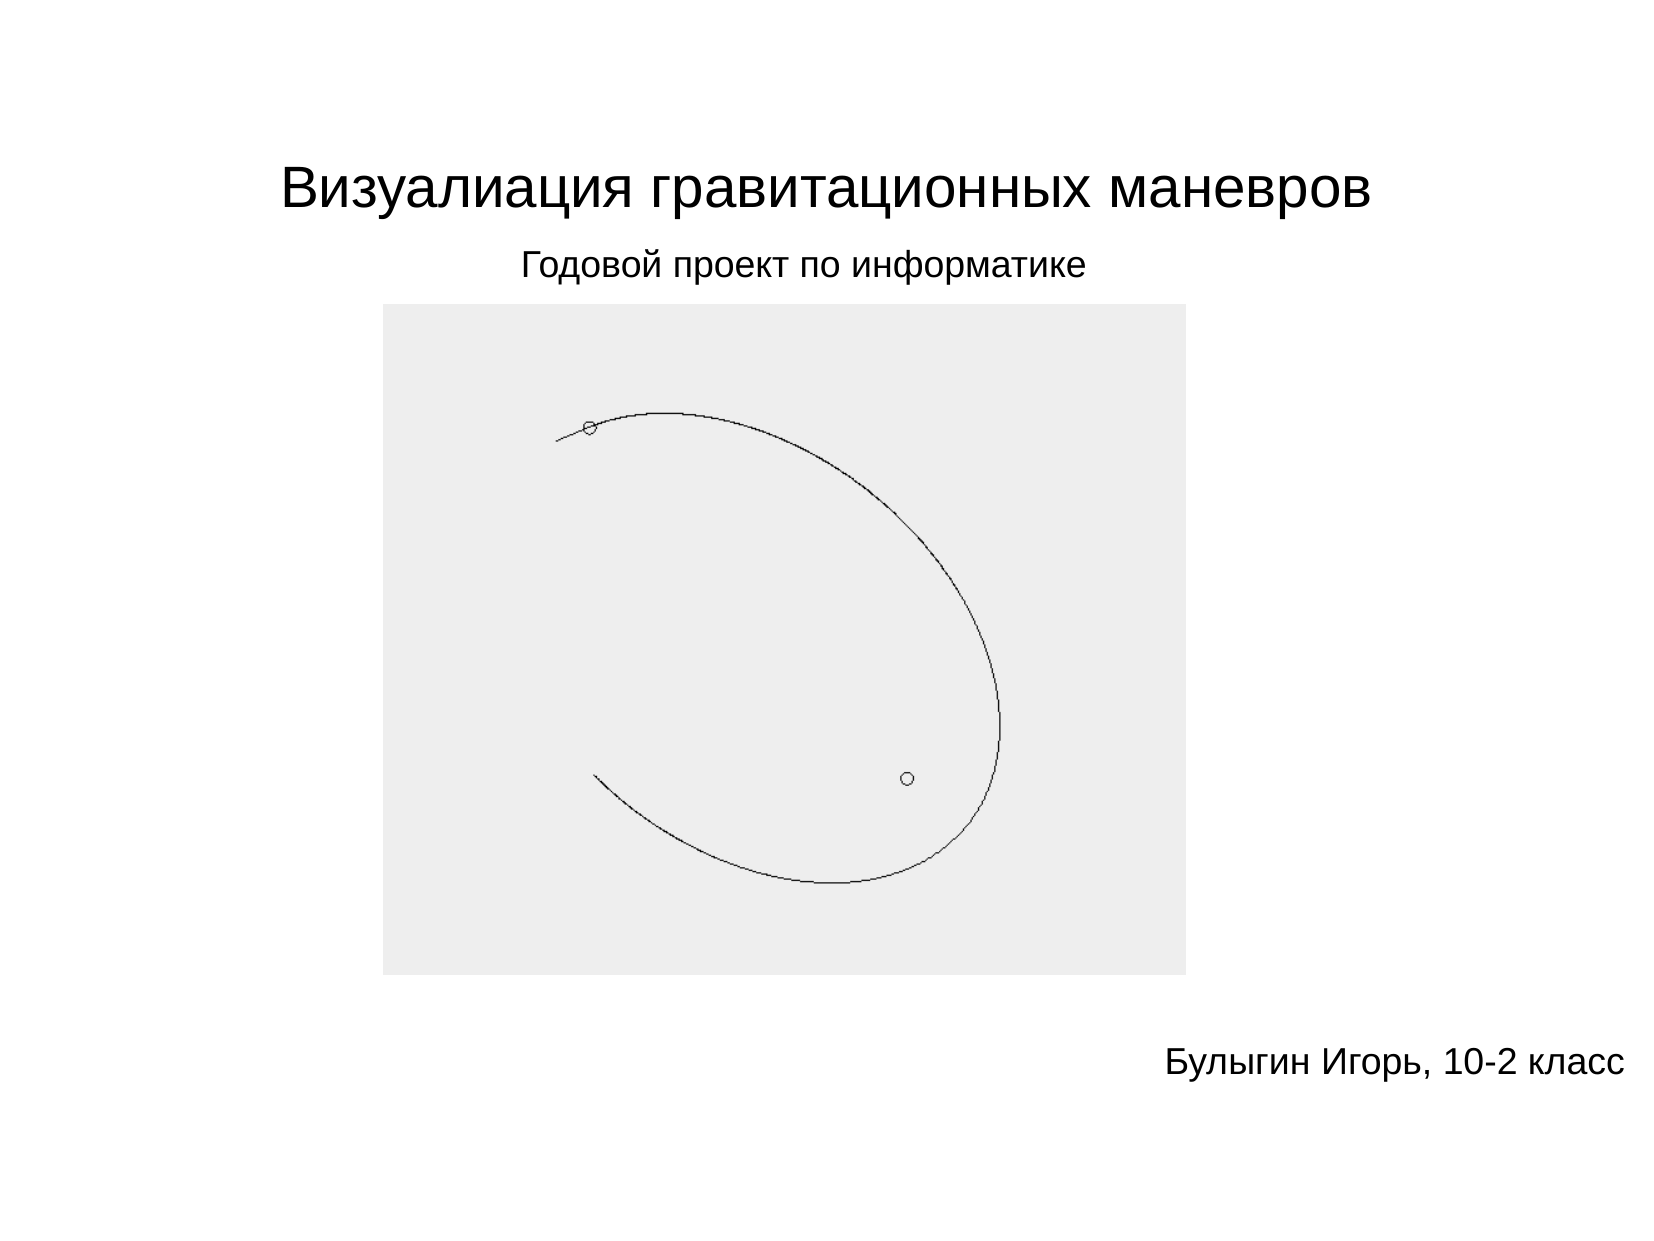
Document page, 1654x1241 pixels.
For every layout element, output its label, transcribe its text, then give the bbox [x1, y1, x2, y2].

picture [383, 304, 1186, 975]
text_box Годовой проект по информатике [456, 236, 1152, 294]
text_box Булыгин Игорь, 10-2 класс [1092, 1033, 1641, 1091]
text_box Визуалиация гравитационных маневров [206, 147, 1447, 235]
